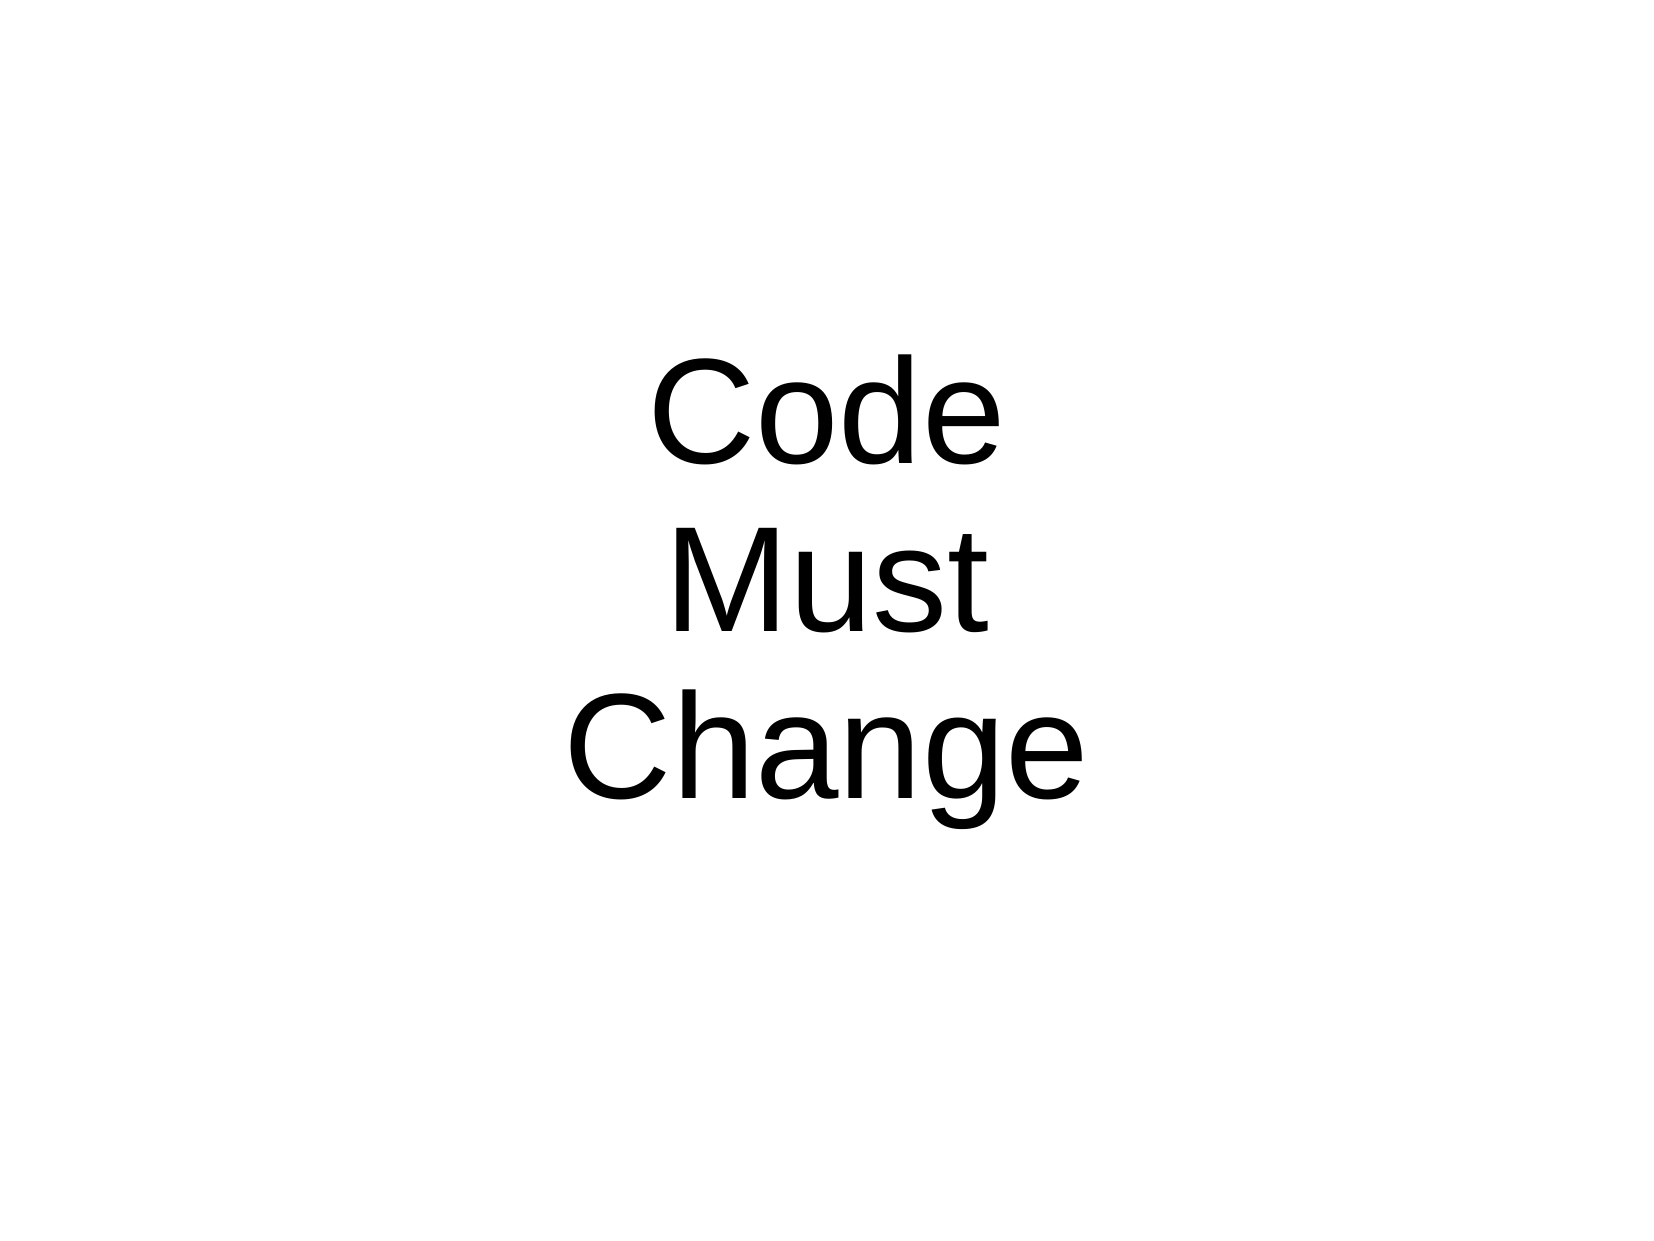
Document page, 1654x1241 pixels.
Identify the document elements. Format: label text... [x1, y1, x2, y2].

subtitle Code Must Change [82, 49, 1571, 1109]
